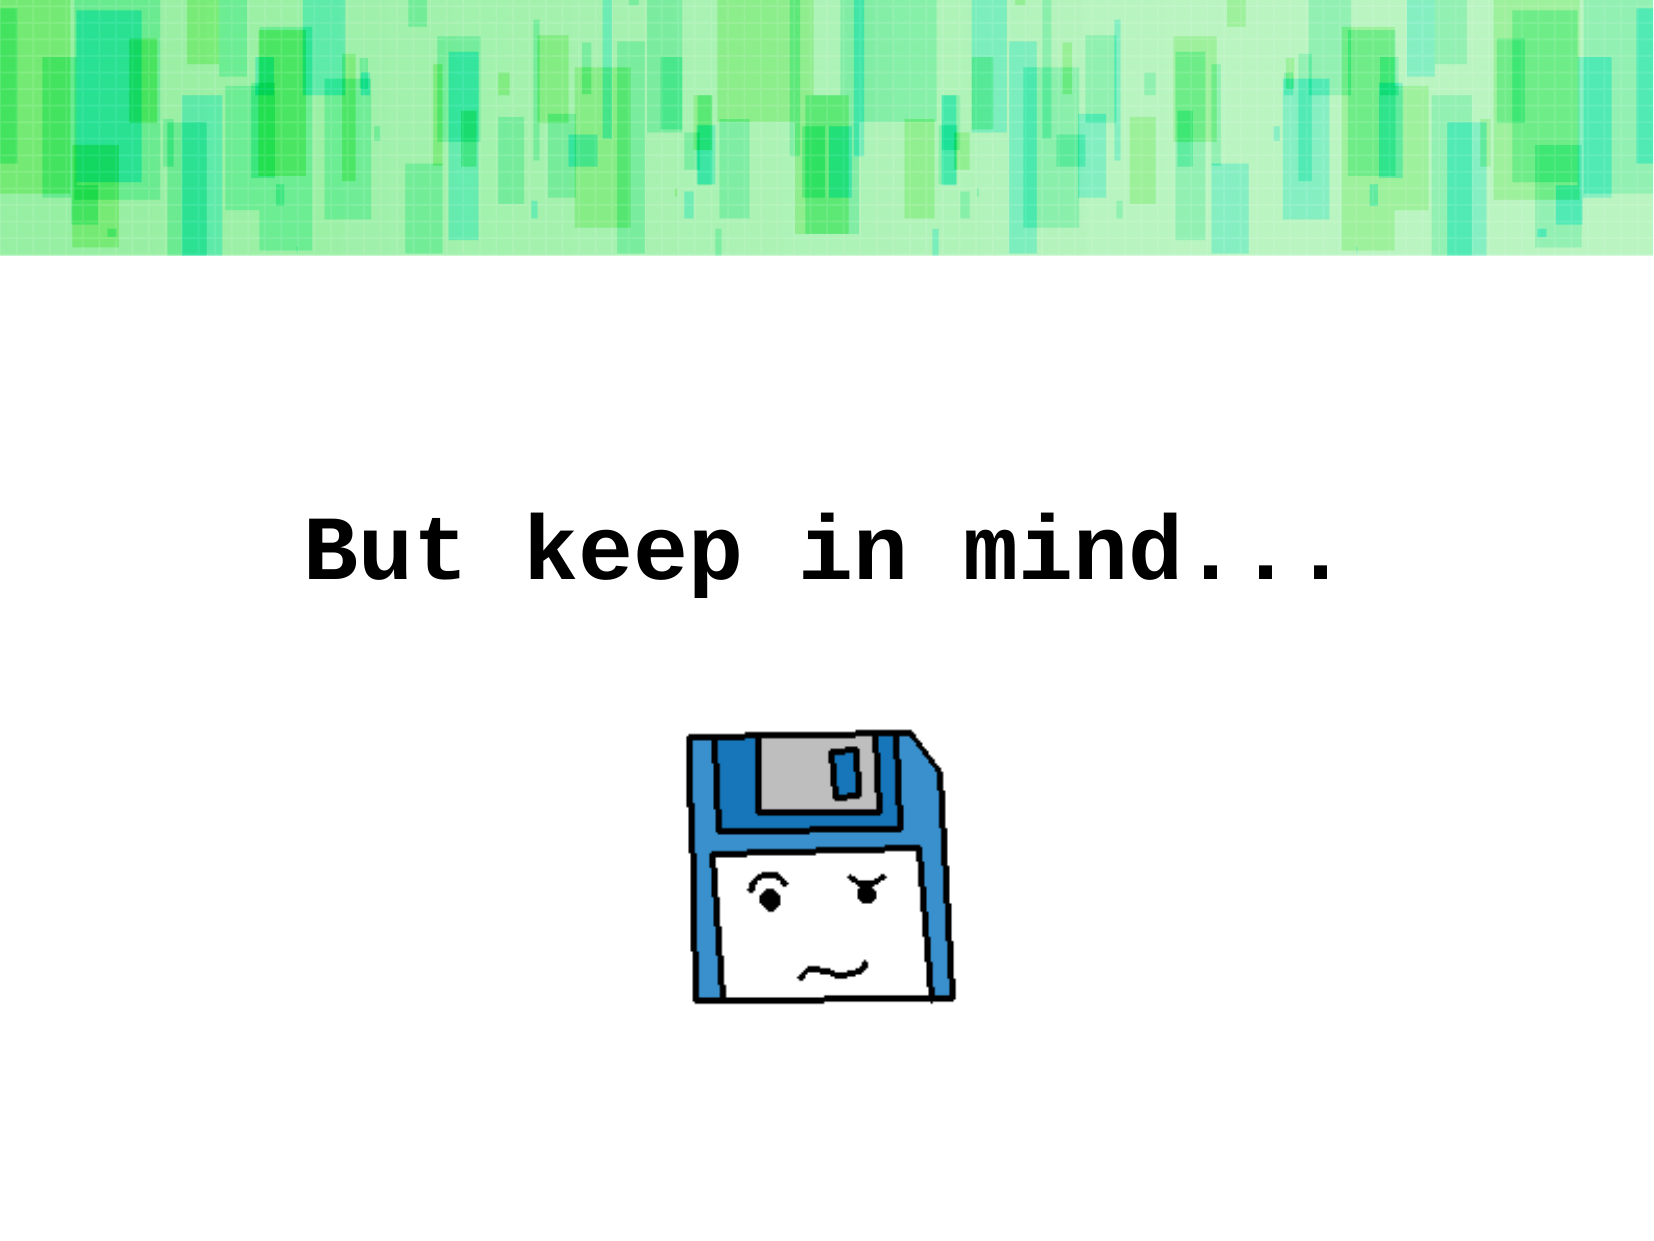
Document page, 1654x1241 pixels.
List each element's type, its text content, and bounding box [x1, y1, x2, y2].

picture [0, 0, 1654, 1241]
subtitle But keep in mind... [82, 285, 1571, 826]
